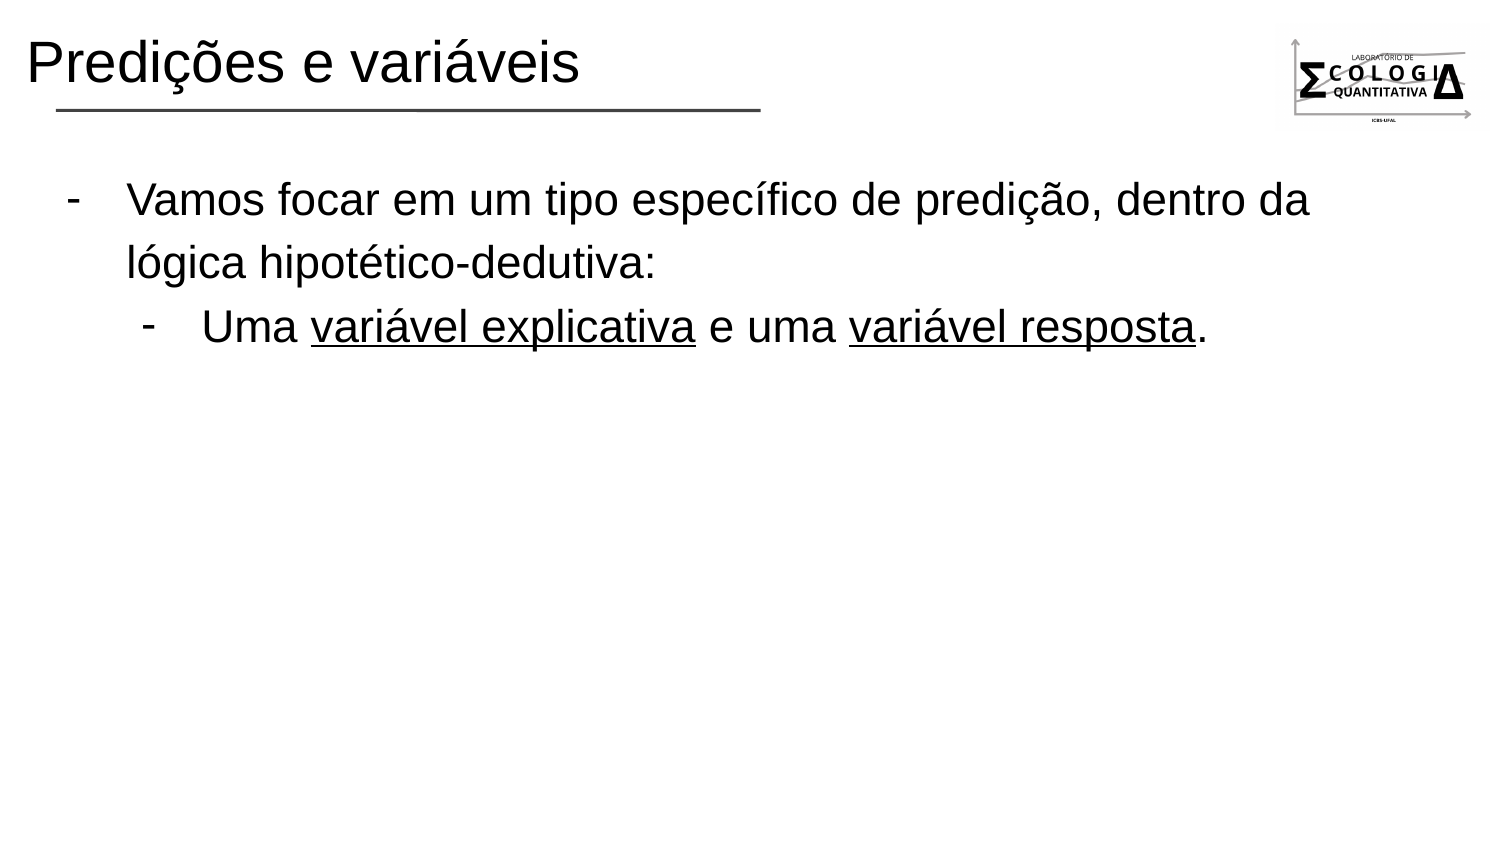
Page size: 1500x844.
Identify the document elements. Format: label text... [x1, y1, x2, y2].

picture [1275, 23, 1490, 131]
text_box Predições e variáveis [11, 9, 1210, 117]
text_box Vamos focar em um tipo específico de predição, dentro da lógica hipotético-dedutiva: Uma variável explicativa e uma variável resposta. [36, 146, 1427, 729]
